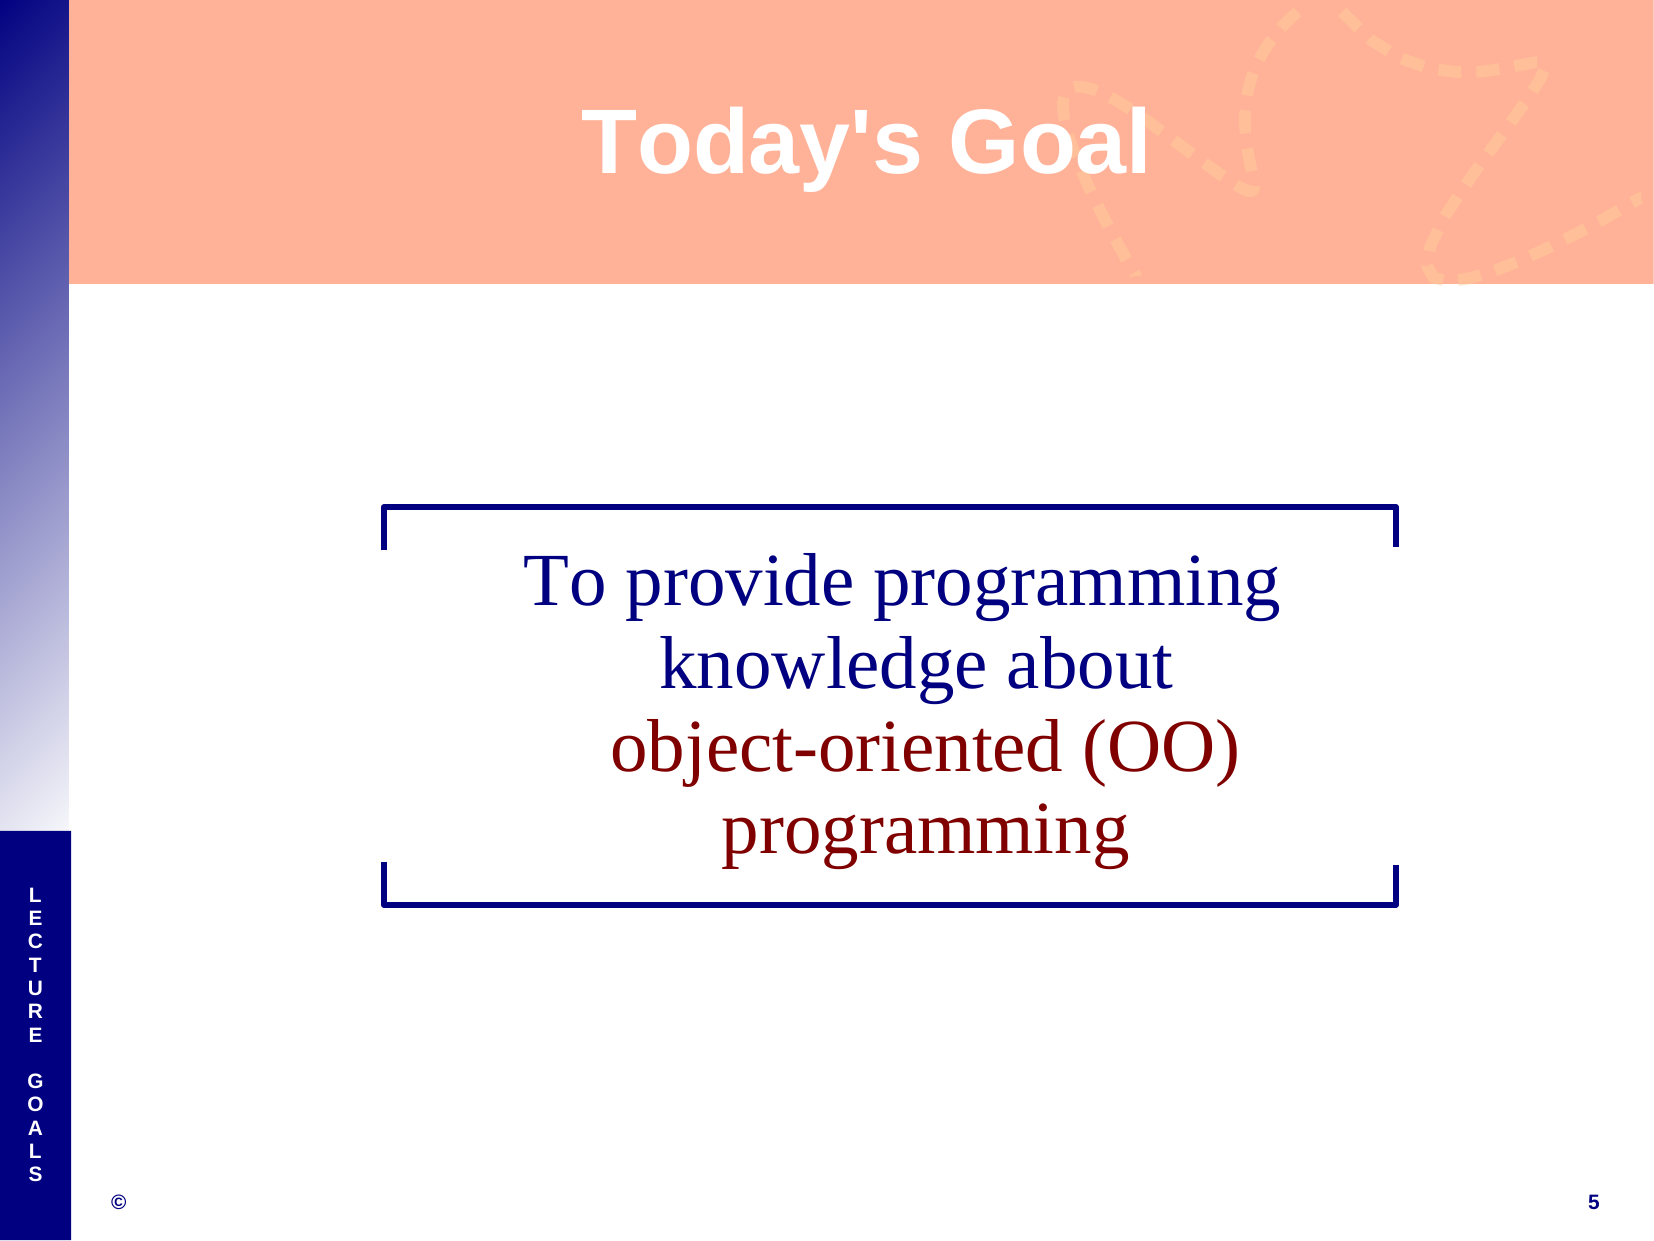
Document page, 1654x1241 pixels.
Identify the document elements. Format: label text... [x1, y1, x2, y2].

text_box L E C T U R E G O A L S [0, 829, 71, 1241]
title Today's Goal [118, 37, 1617, 246]
text_box To provide programming knowledge about object-oriented (OO) programming [402, 477, 1378, 931]
